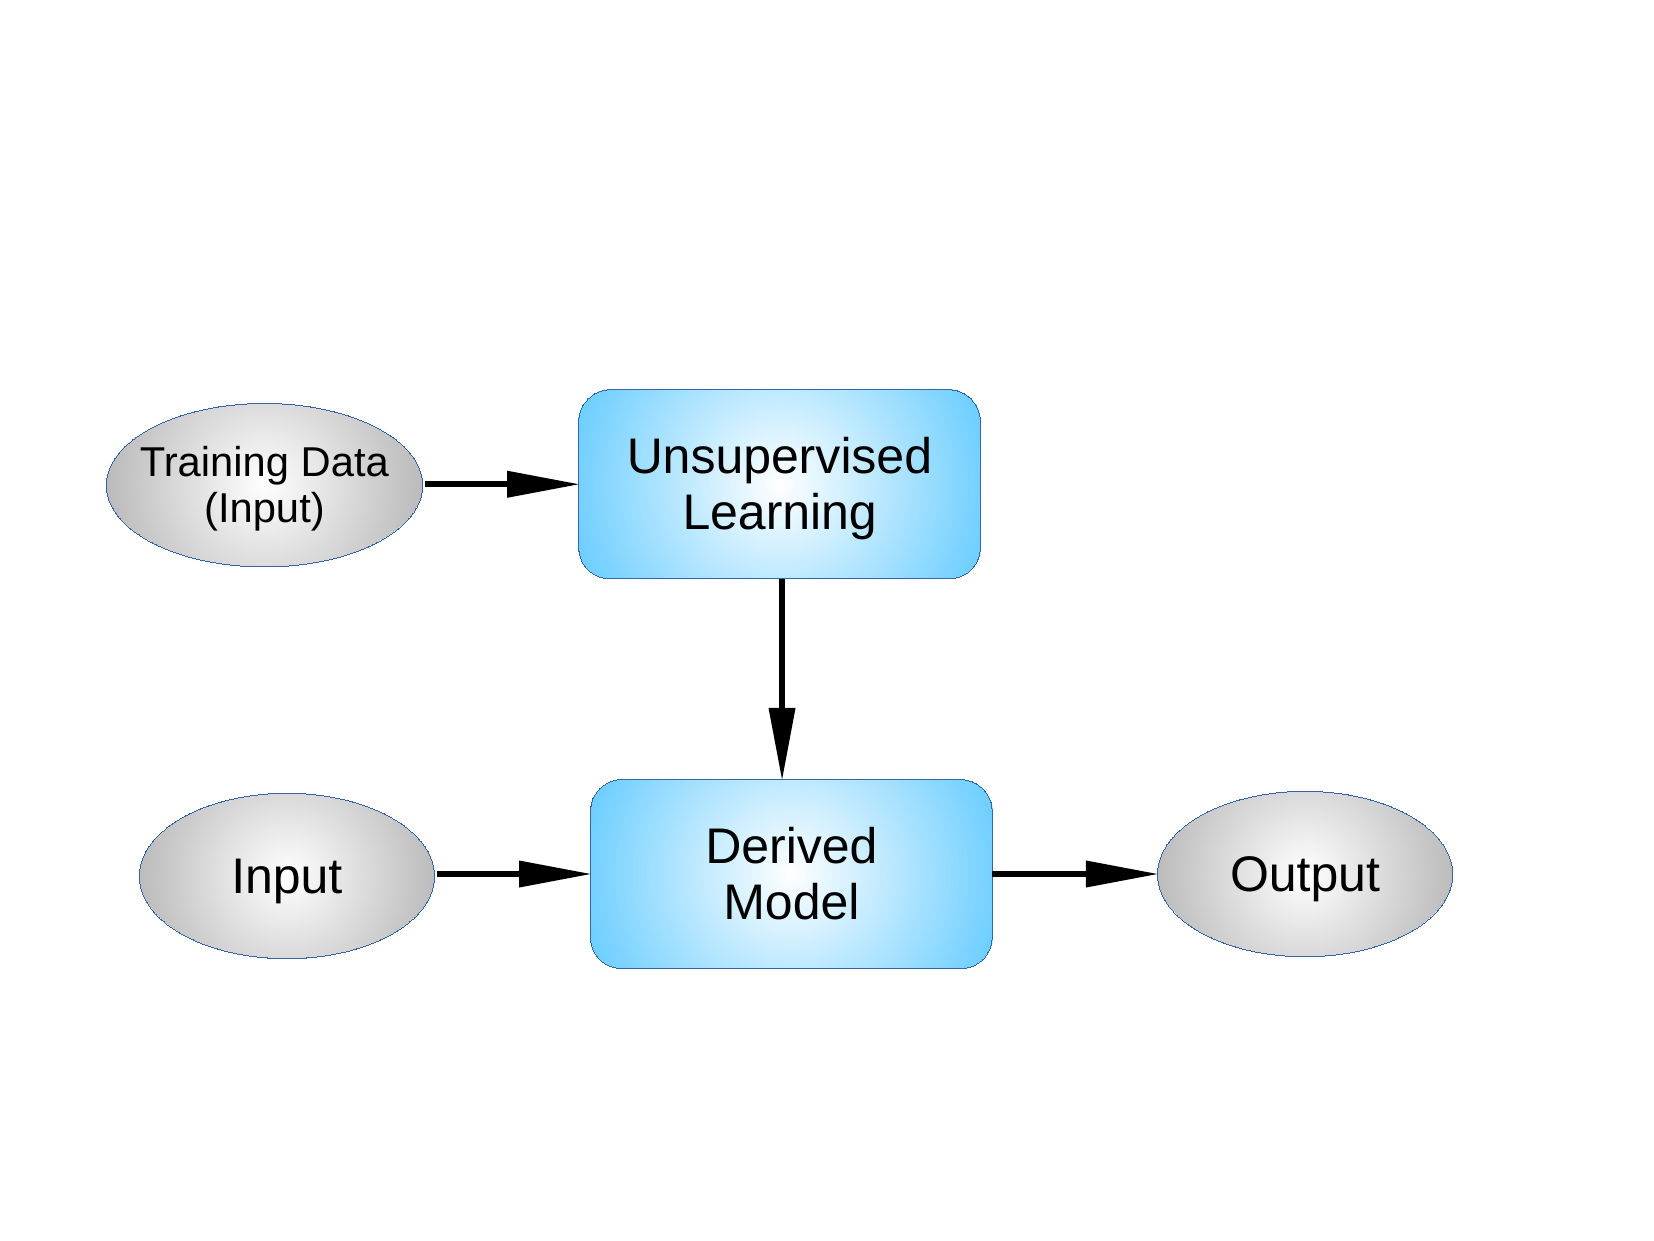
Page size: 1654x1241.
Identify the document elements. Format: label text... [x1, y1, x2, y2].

text_box Output [1157, 791, 1453, 957]
text_box Derived Model [590, 779, 993, 969]
text_box Unsupervised Learning [578, 389, 981, 579]
text_box [177, 330, 1394, 598]
text_box Training Data (Input) [106, 403, 423, 567]
text_box Input [139, 793, 435, 959]
